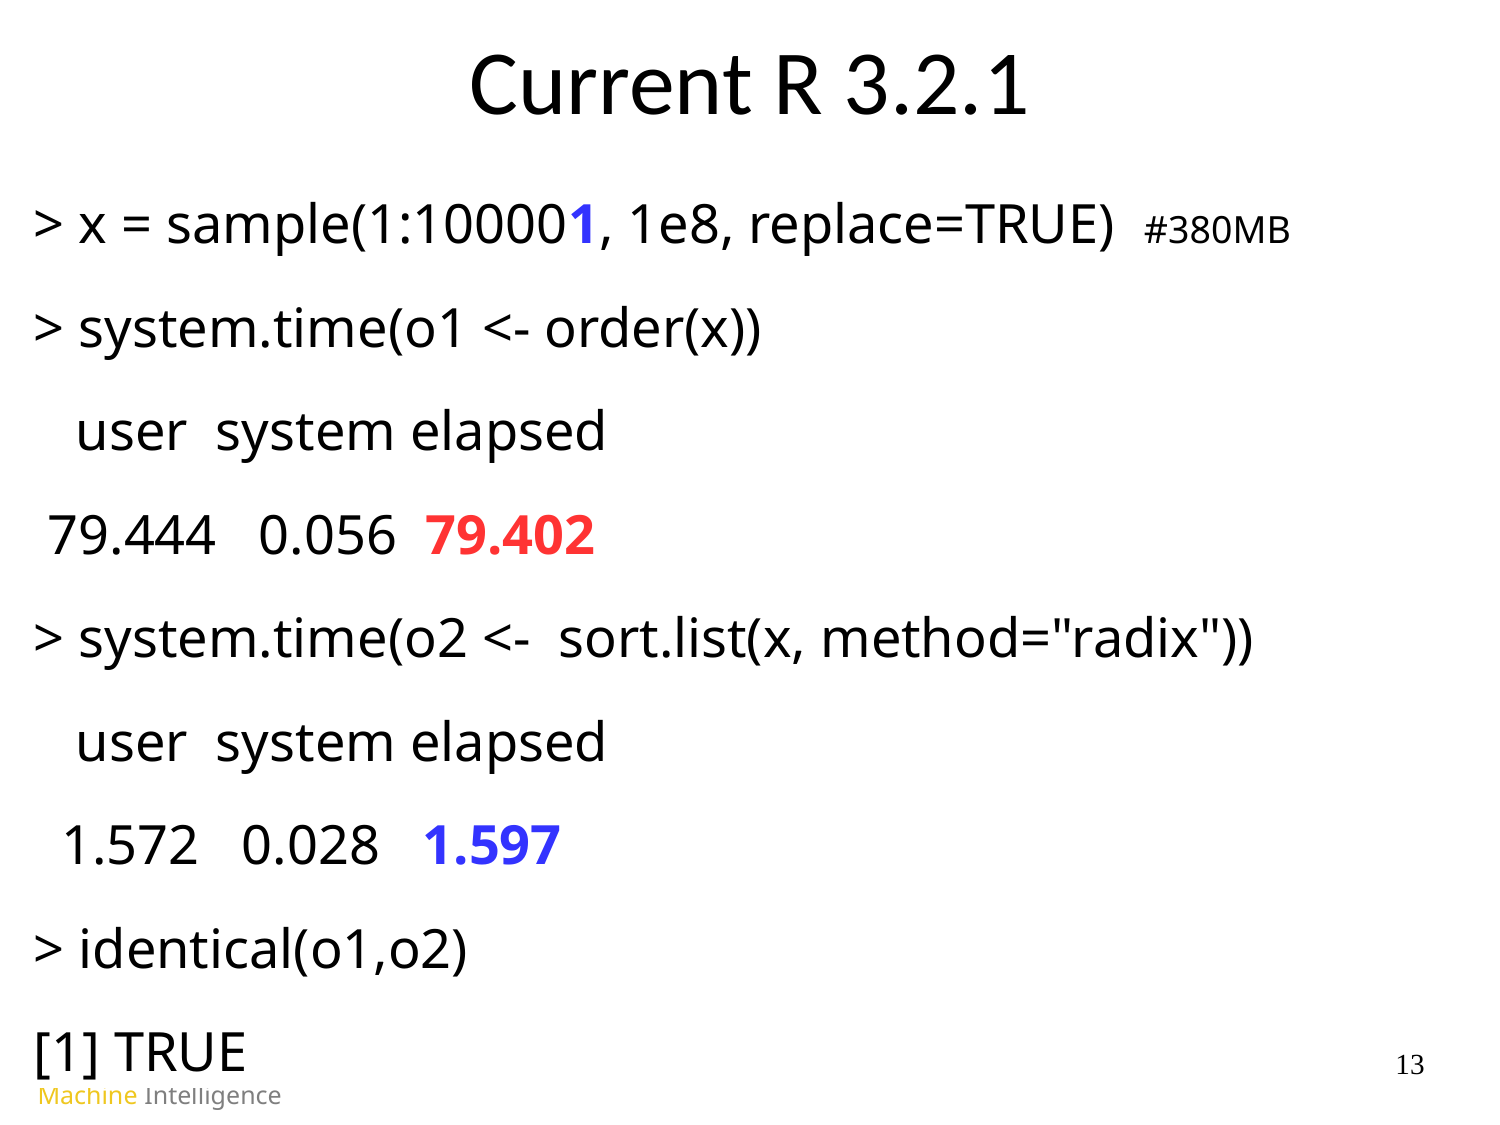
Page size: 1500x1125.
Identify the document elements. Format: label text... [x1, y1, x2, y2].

title Current R 3.2.1 [75, 0, 1426, 216]
list > x = sample(1:100001, 1e8, replace=TRUE) #380MB > system.time(o1 <- order(x)) user system elapsed 79.444 0.056 79.402 > system.time(o2 <- sort.list(x, method="radix")) user system elapsed 1.572 0.028 1.597 > identical(o1,o2) [1] TRUE [0, 185, 1486, 1049]
